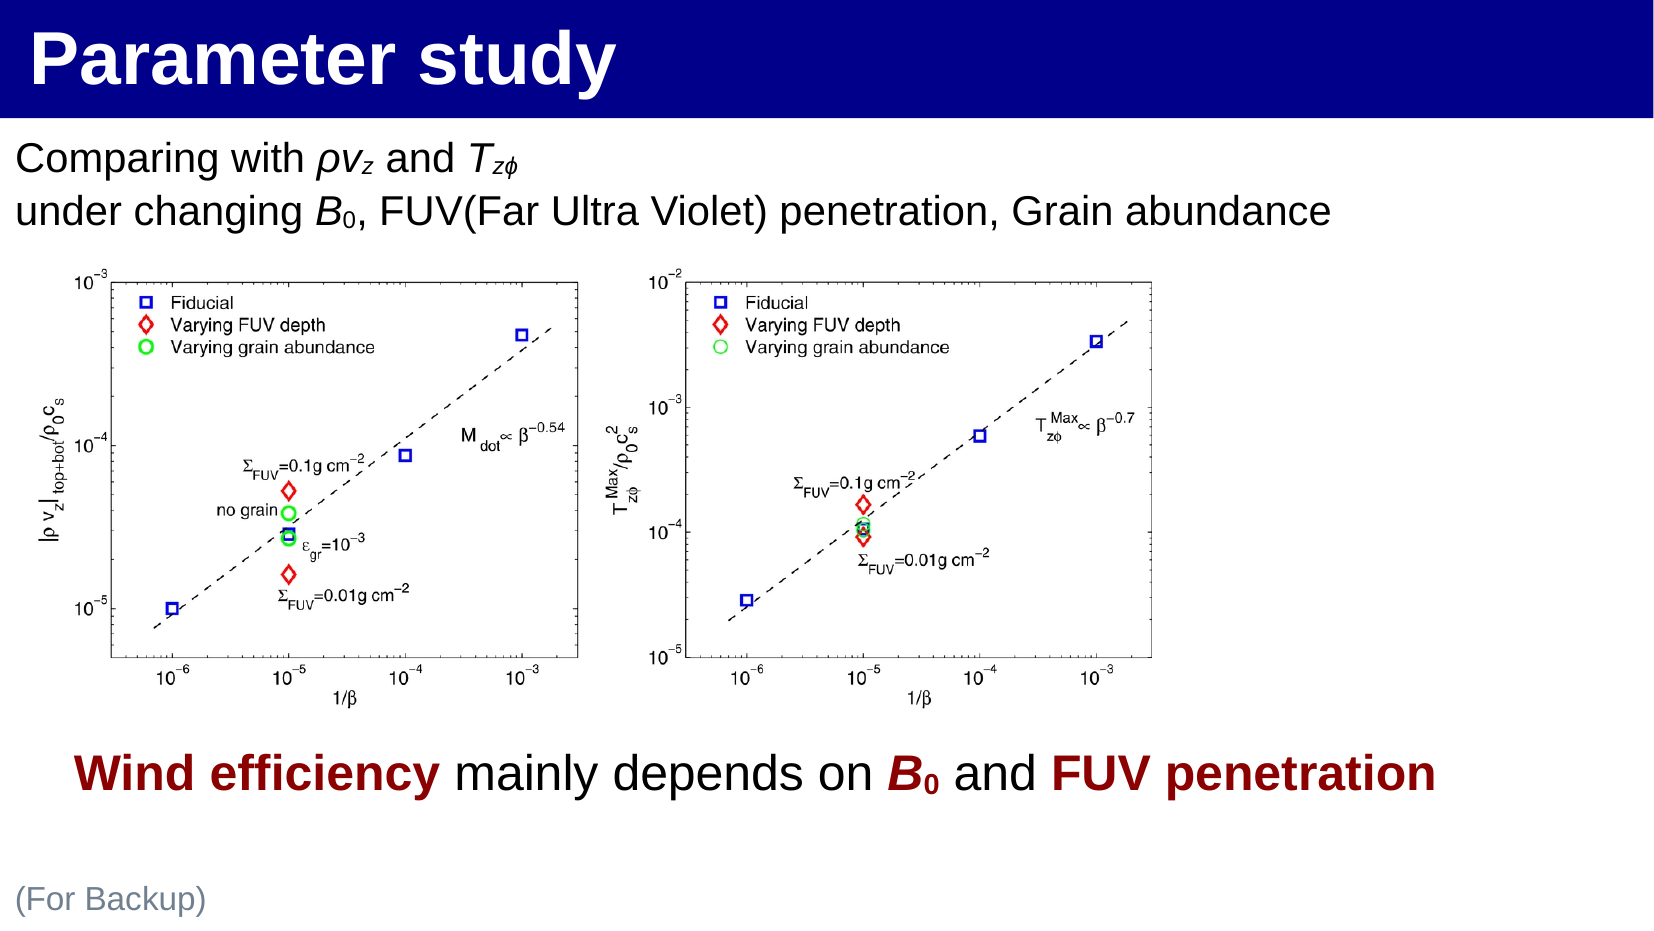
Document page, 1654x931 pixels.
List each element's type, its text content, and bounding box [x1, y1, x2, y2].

text_box Comparing with ρvz and Tzϕ under changing B0, FUV(Far Ultra Violet) penetration, Grain abundance [0, 120, 1654, 242]
picture [36, 265, 1152, 709]
text_box Wind efficiency mainly depends on B0 and FUV penetration [59, 738, 1485, 809]
title Parameter study [0, 0, 1654, 119]
